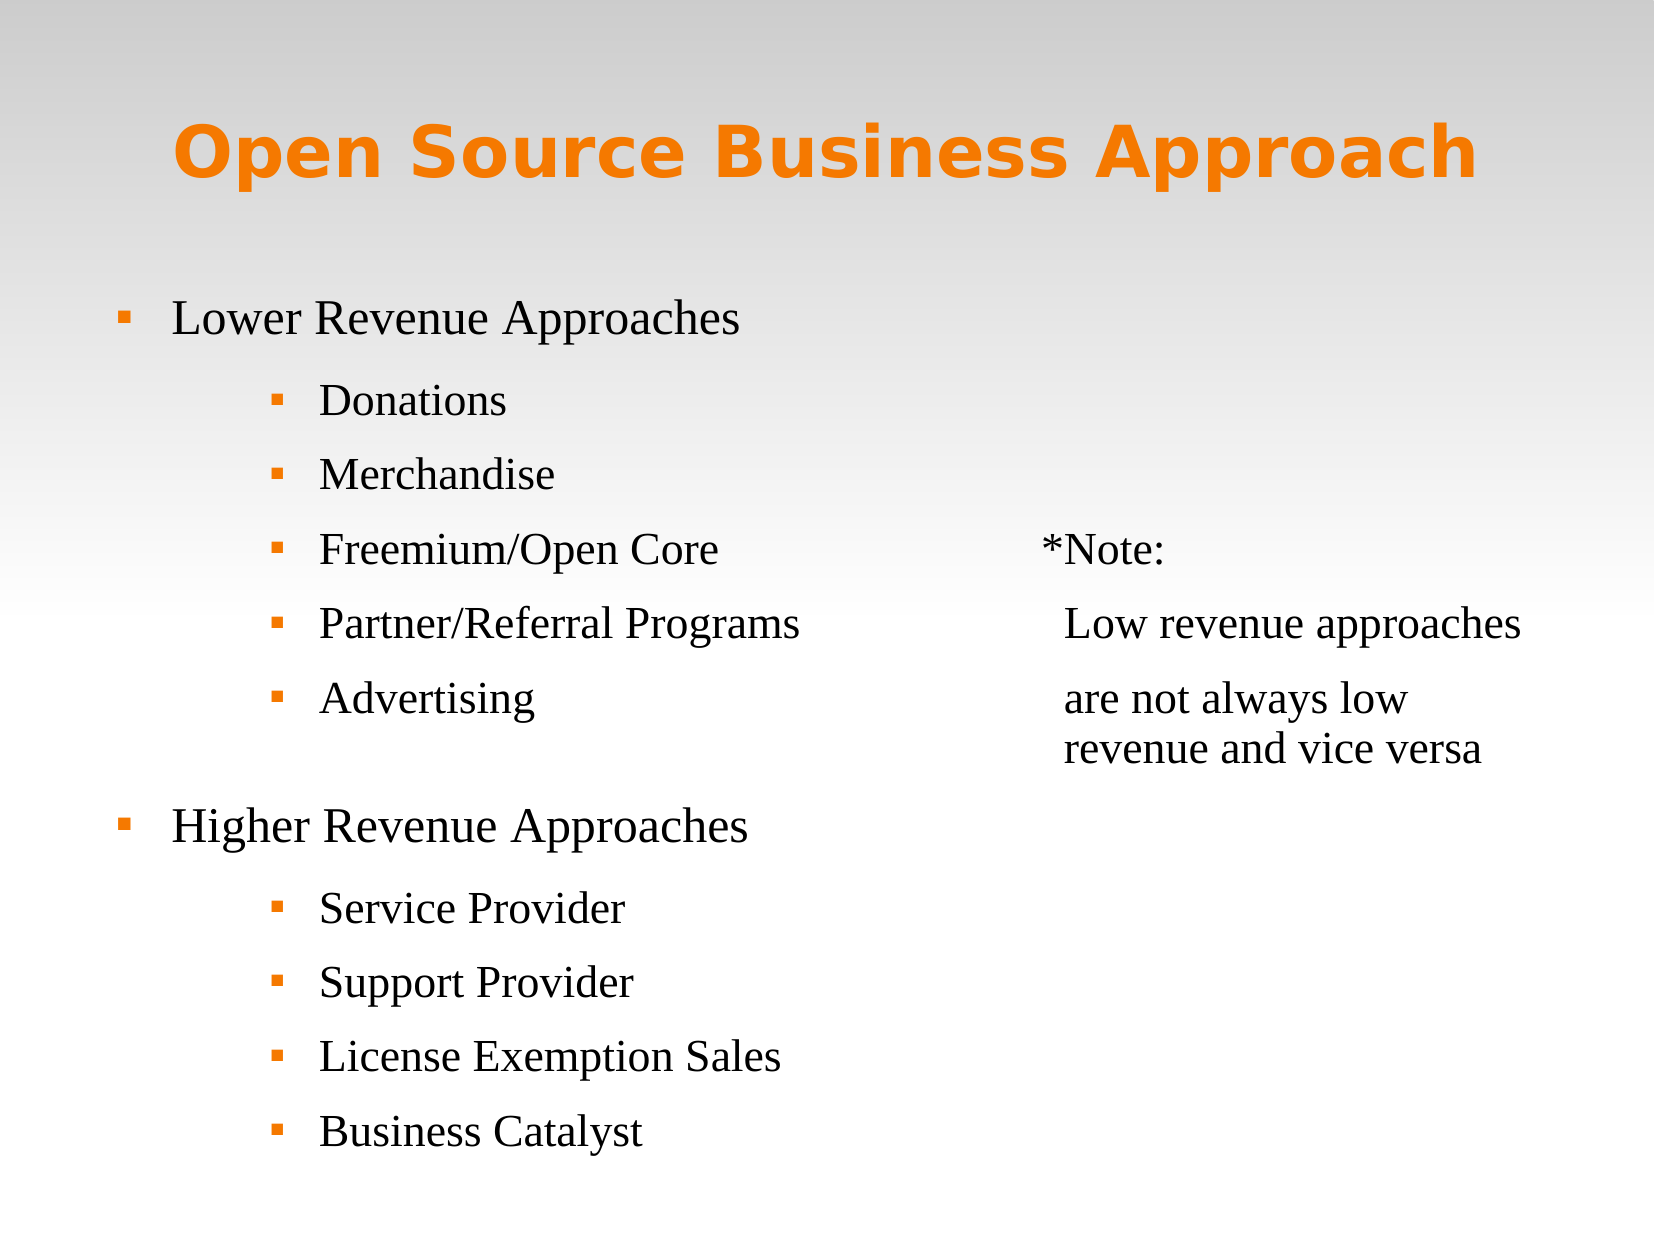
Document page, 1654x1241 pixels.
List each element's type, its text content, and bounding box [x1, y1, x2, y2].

list Lower Revenue Approaches Donations Merchandise Freemium/Open Core *Note: Partner/Referral Programs Low revenue approaches Advertising are not always low revenue and vice versa Higher Revenue Approaches Service Provider Support Provider License Exemption Sales Business Catalyst [82, 290, 1571, 1215]
title Open Source Business Approach [82, 49, 1571, 257]
